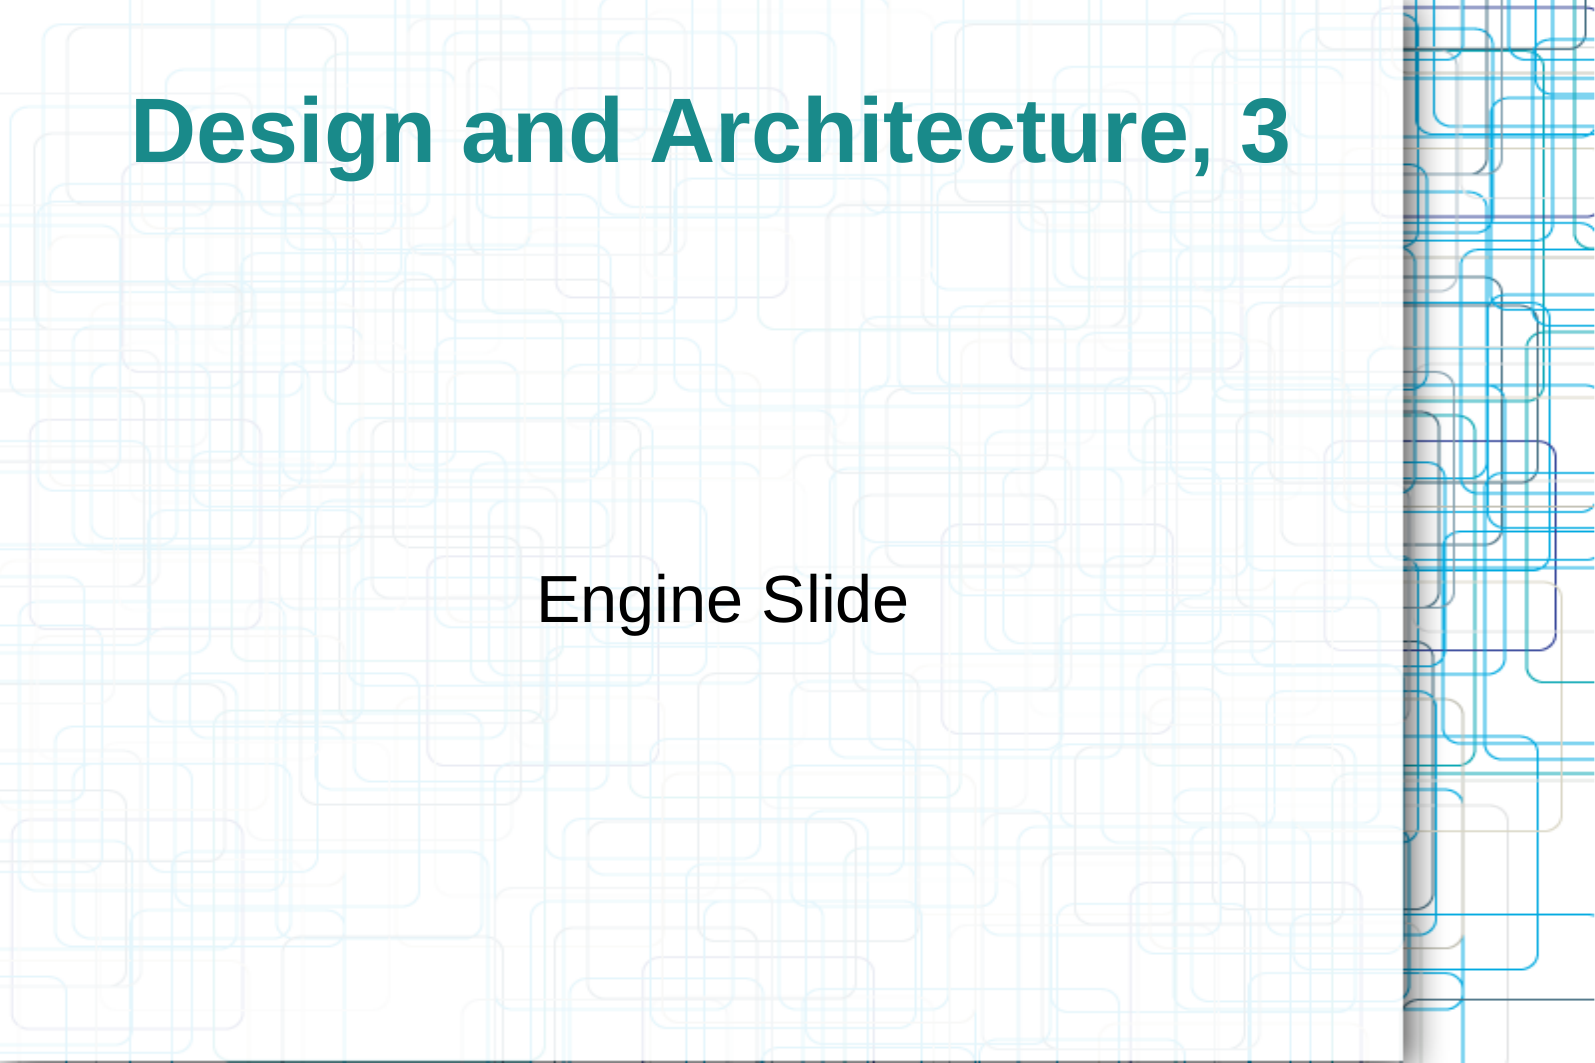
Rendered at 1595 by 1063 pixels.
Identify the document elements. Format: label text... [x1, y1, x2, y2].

title Design and Architecture, 3 [56, 49, 1367, 213]
subtitle Engine Slide [79, 256, 1367, 943]
picture [0, 0, 1595, 1063]
